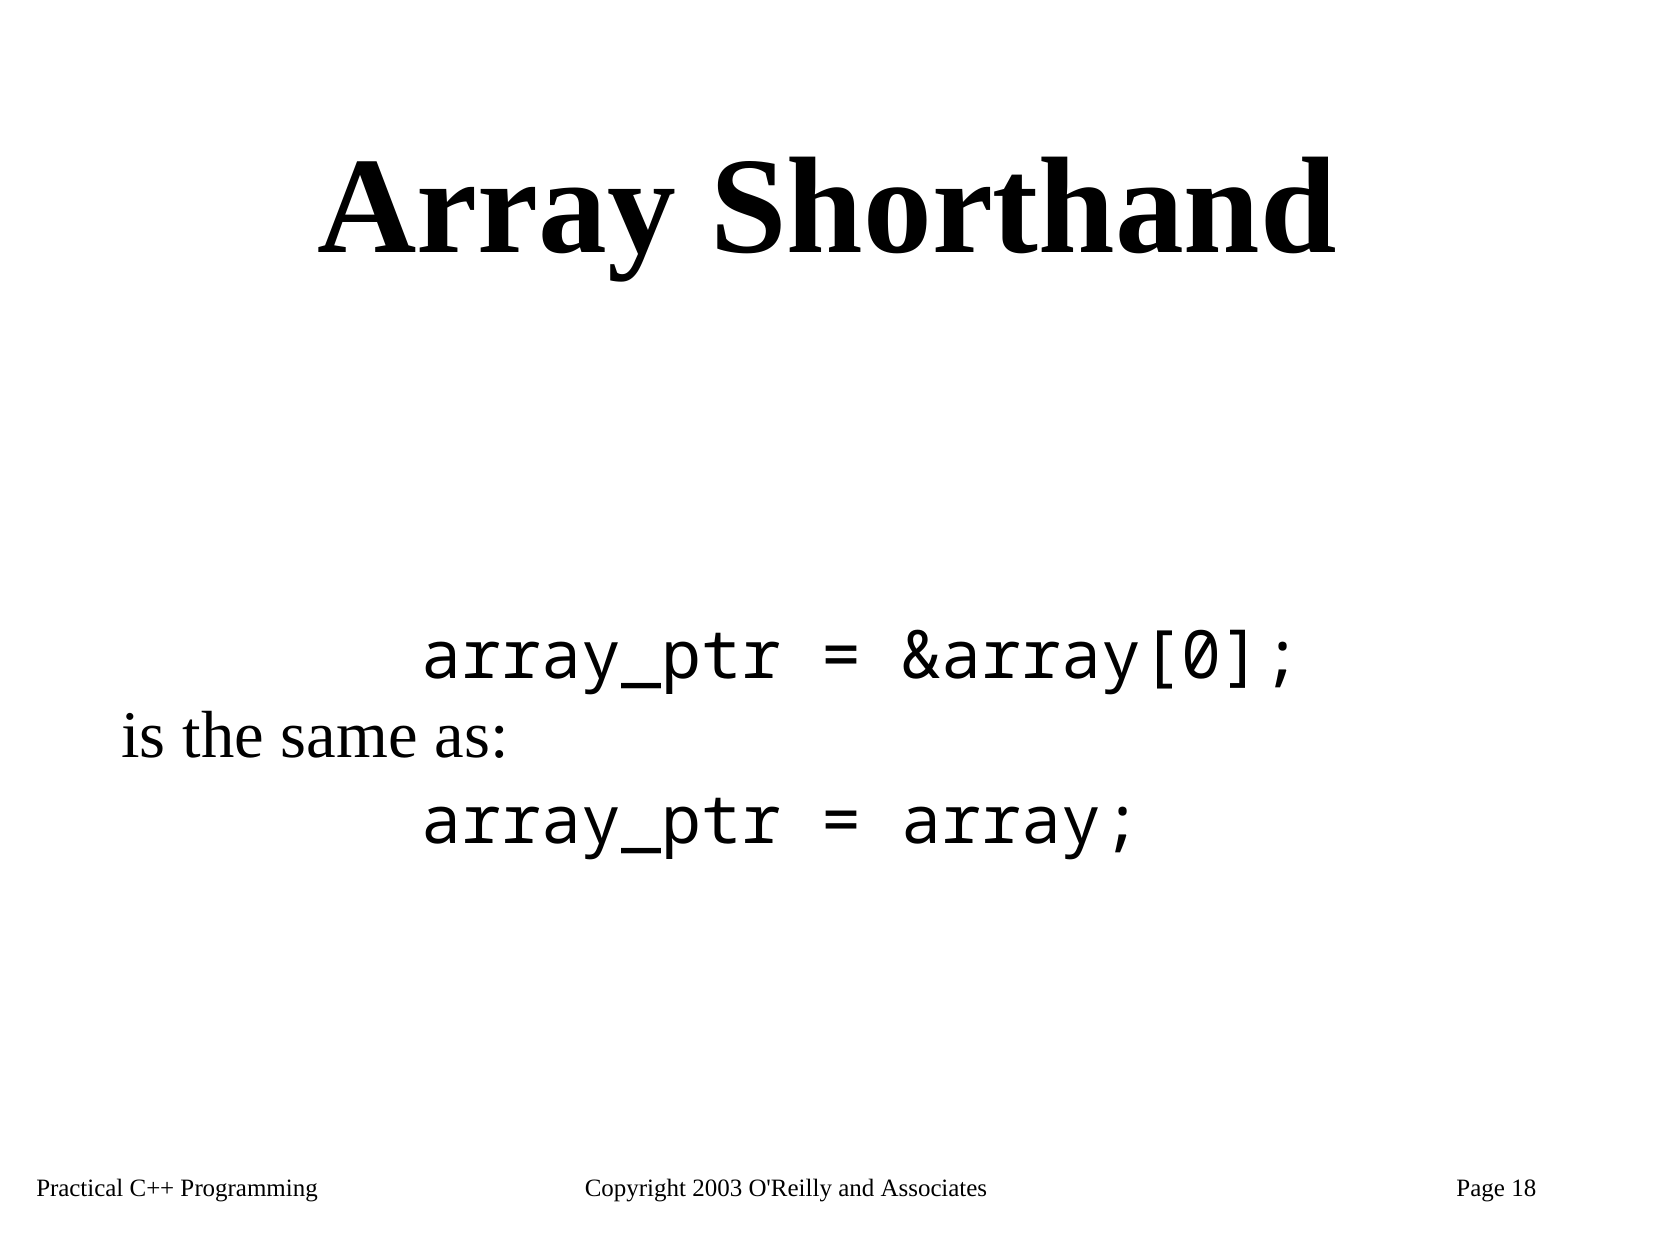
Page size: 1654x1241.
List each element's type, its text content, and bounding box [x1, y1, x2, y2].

subtitle array_ptr = &array[0]; is the same as: array_ptr = array; [121, 344, 1534, 1127]
title Array Shorthand [121, 102, 1534, 311]
